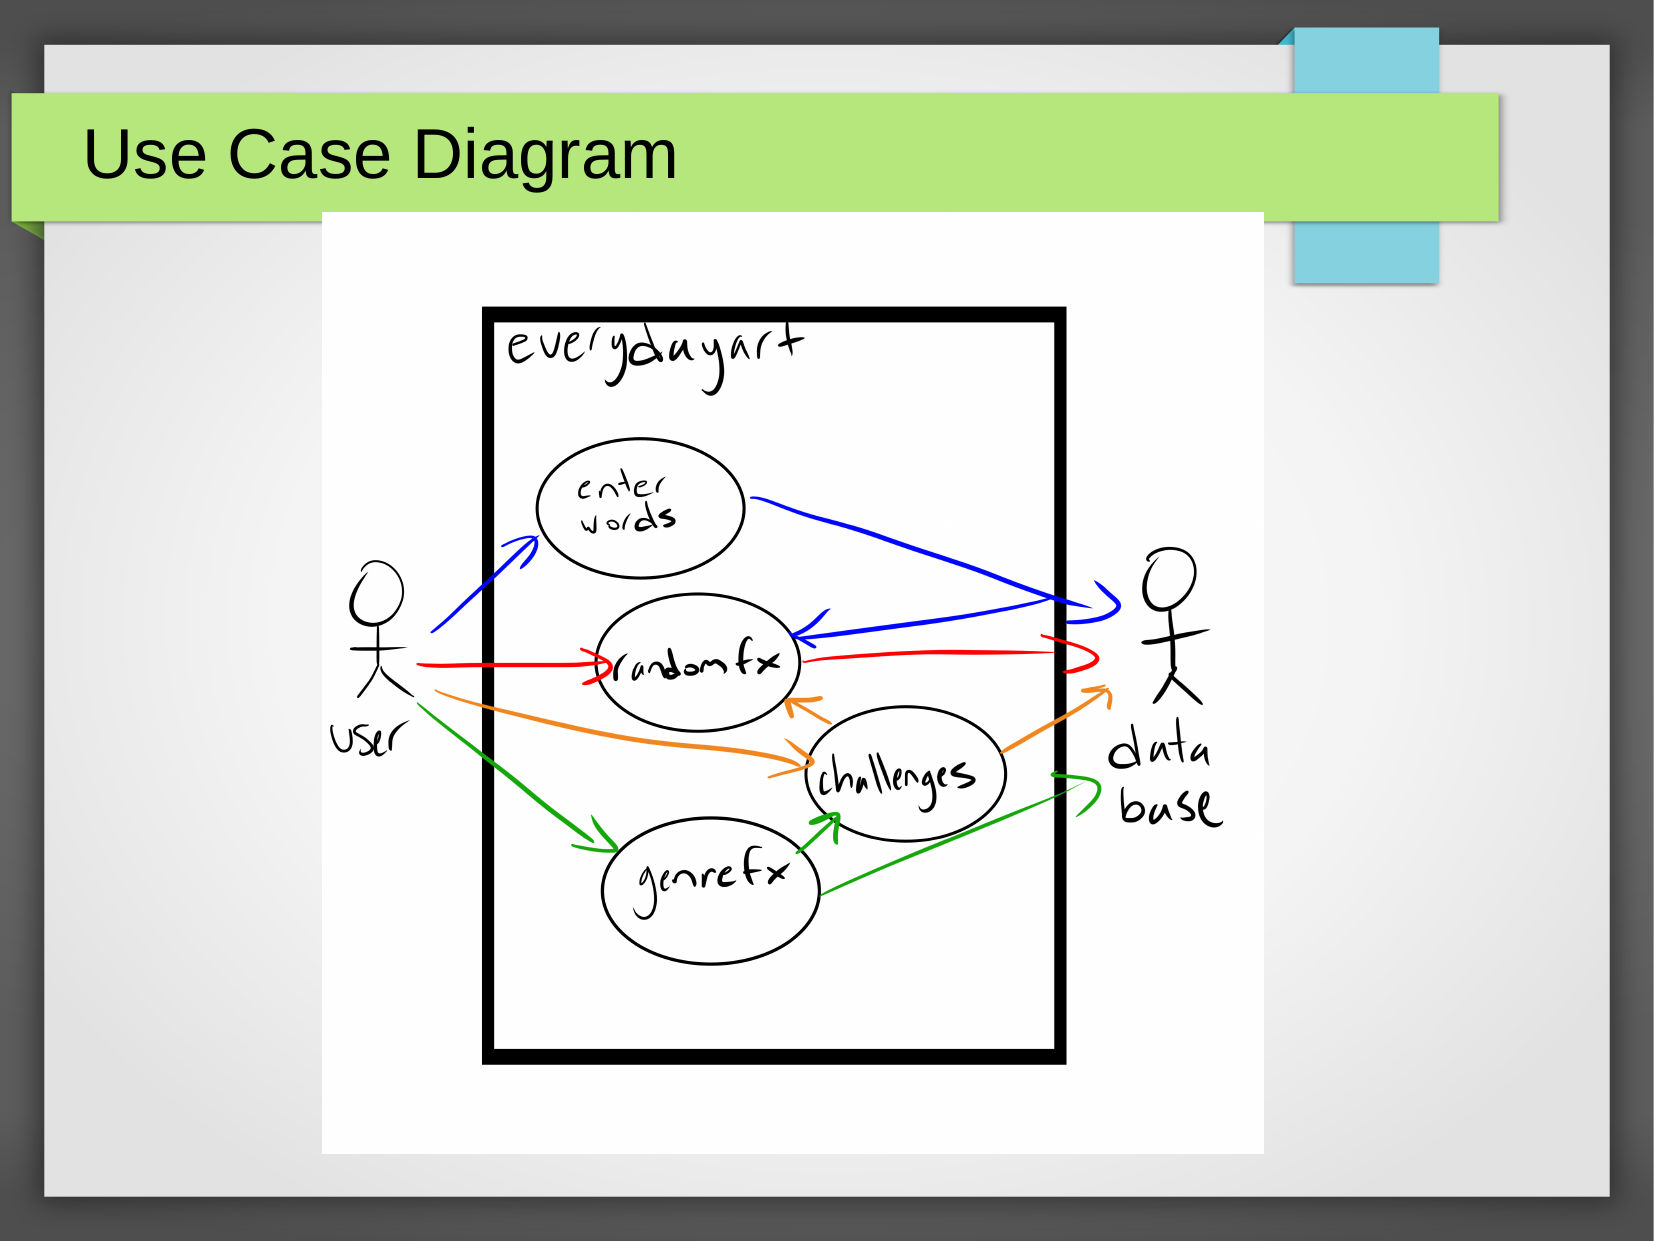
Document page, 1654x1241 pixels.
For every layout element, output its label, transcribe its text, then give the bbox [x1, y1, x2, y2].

title Use Case Diagram [82, 94, 1264, 213]
picture [0, 0, 1654, 1241]
